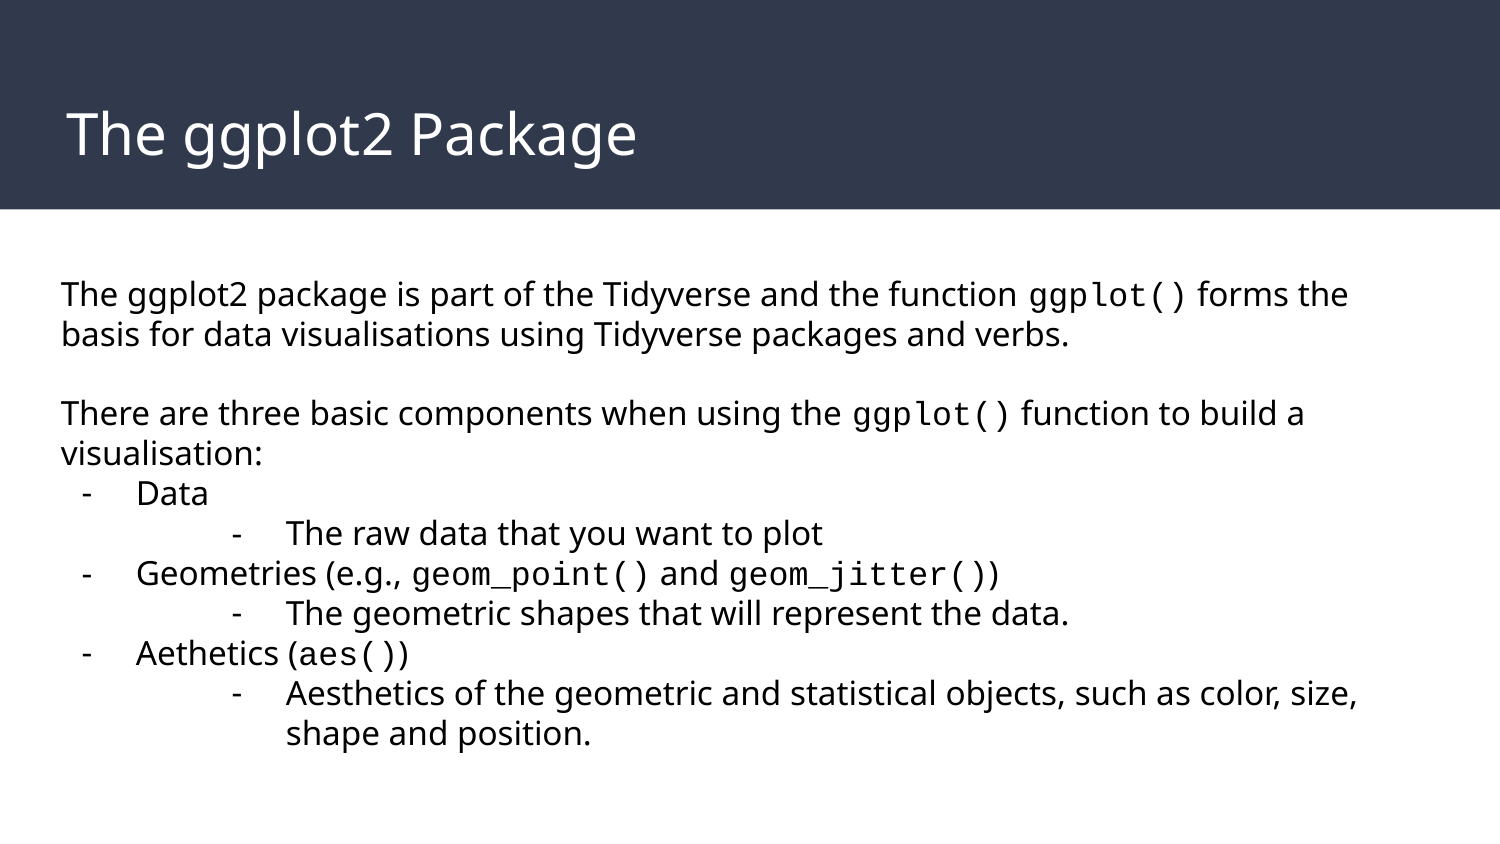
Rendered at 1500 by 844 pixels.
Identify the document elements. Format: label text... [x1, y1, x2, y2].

title The ggplot2 Package [51, 82, 1449, 185]
text_box The ggplot2 package is part of the Tidyverse and the function ggplot() forms the basis for data visualisations using Tidyverse packages and verbs. There are three basic components when using the ggplot() function to build a visualisation: Data The raw data that you want to plot Geometries (e.g., geom_point() and geom_jitter()) The geometric shapes that will represent the data. Aethetics (aes()) Aesthetics of the geometric and statistical objects, such as color, size, shape and position. [45, 257, 1377, 789]
